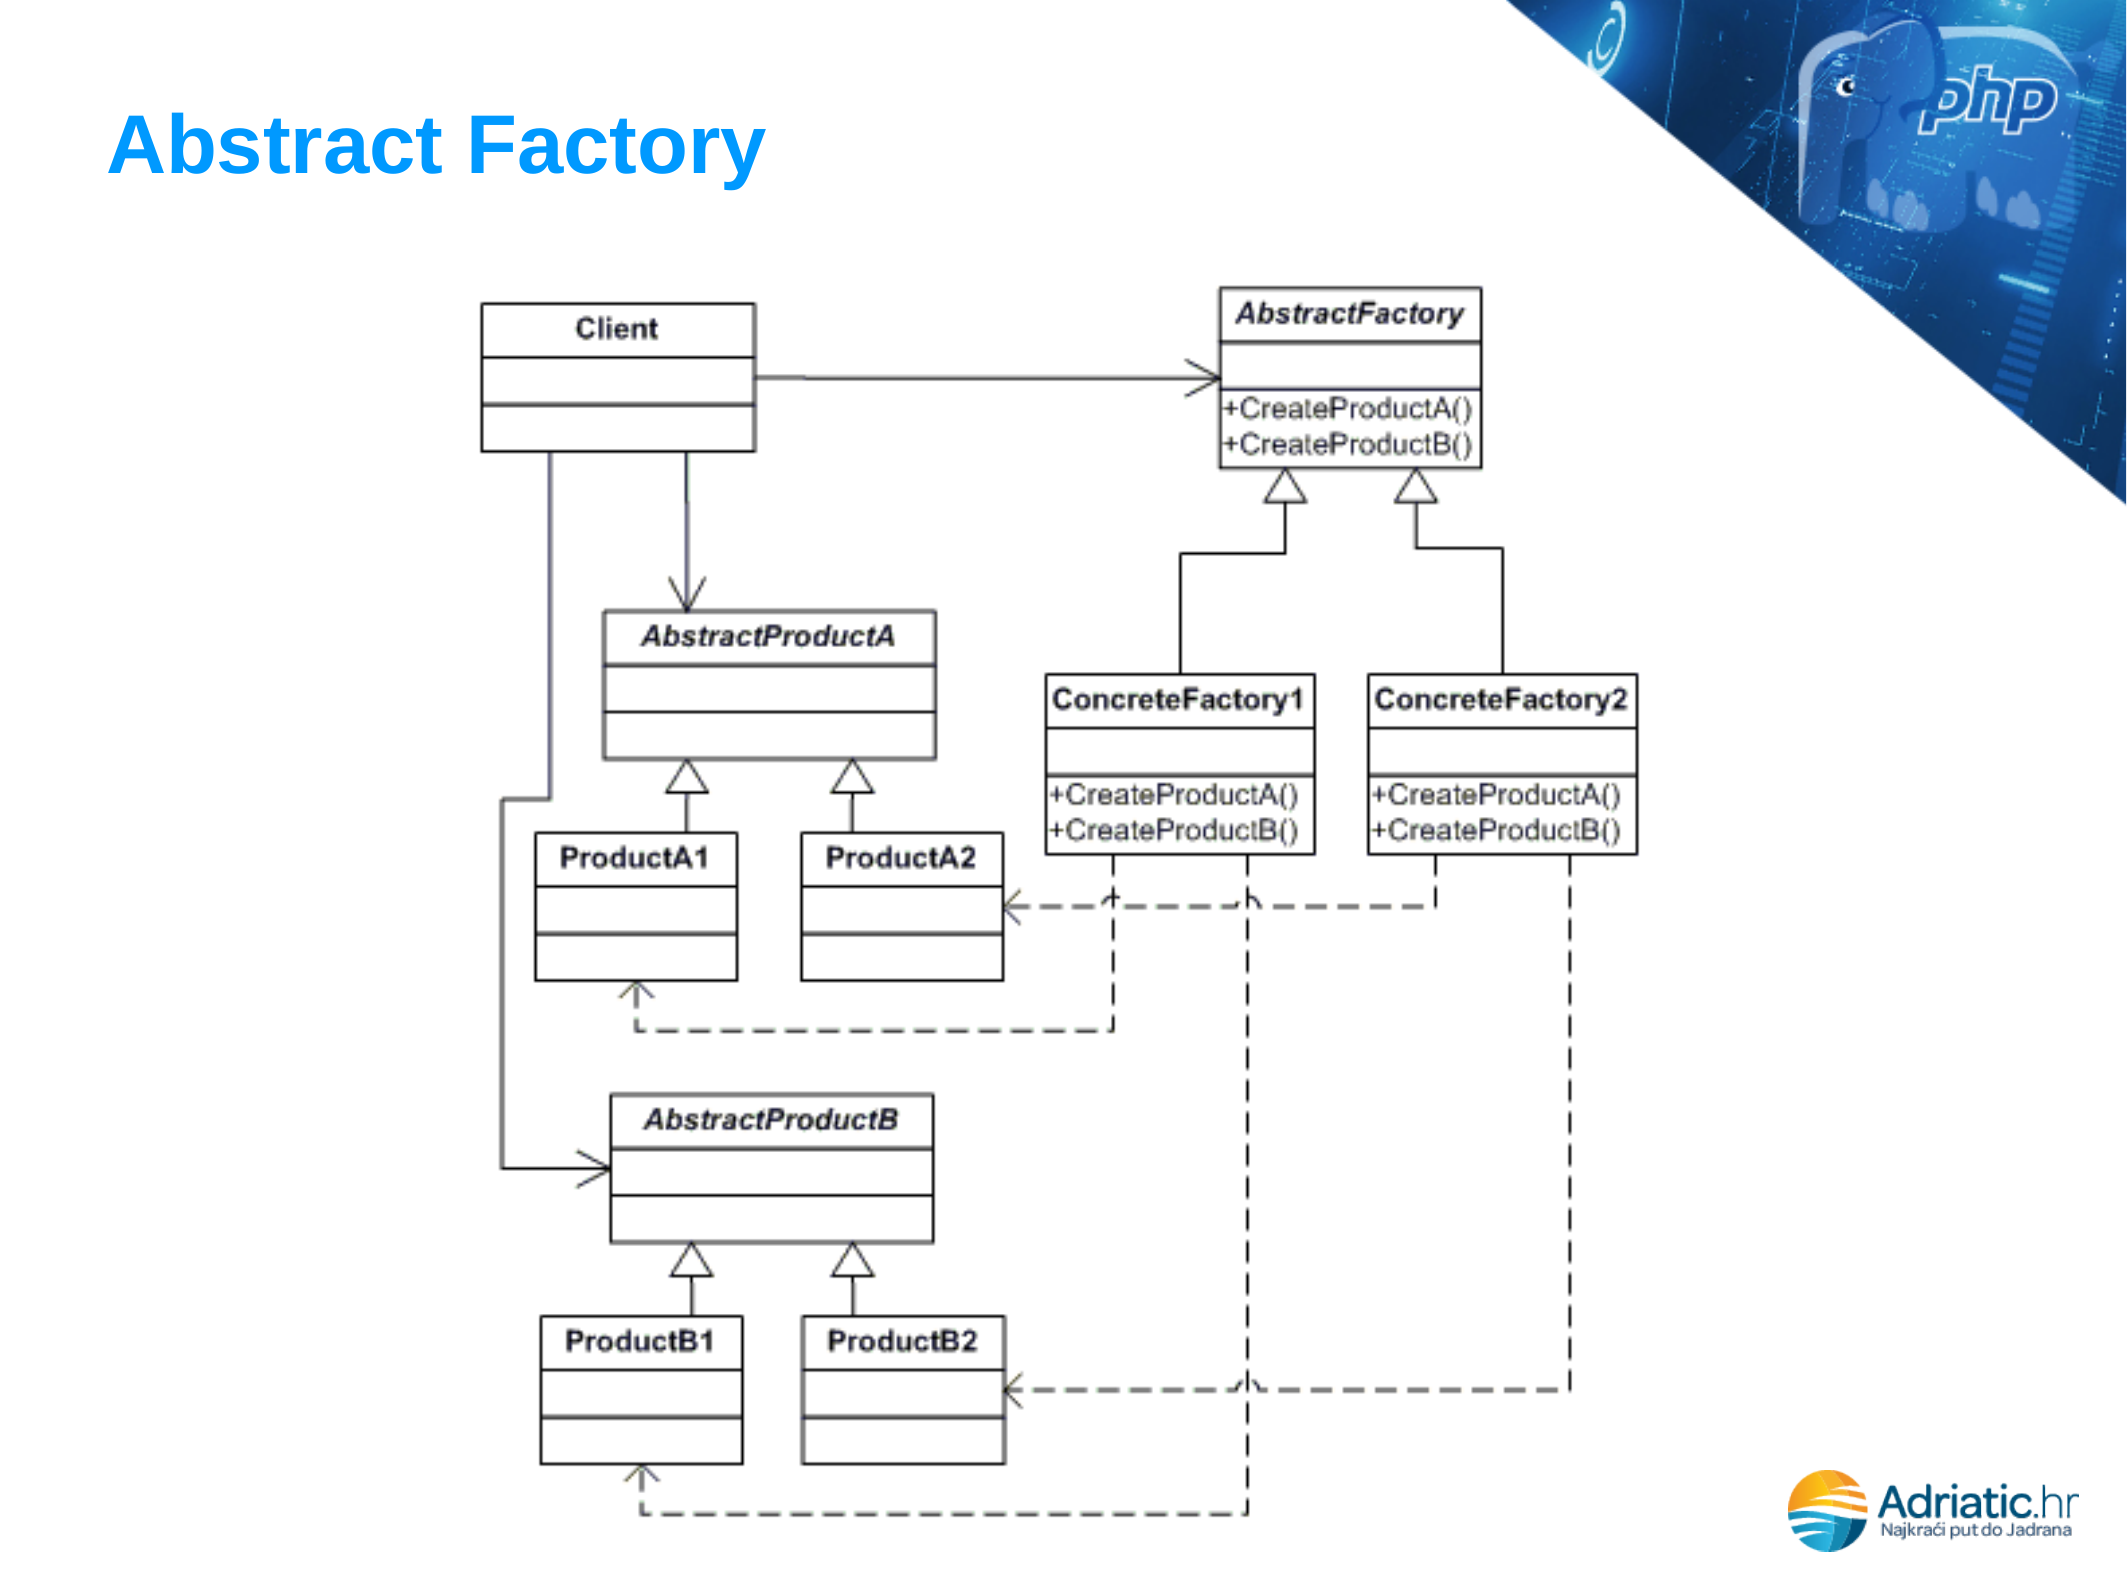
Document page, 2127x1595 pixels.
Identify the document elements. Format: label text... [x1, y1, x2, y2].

picture [1788, 1470, 2079, 1552]
title Abstract Factory [106, 70, 1630, 219]
picture [476, 0, 2127, 1536]
